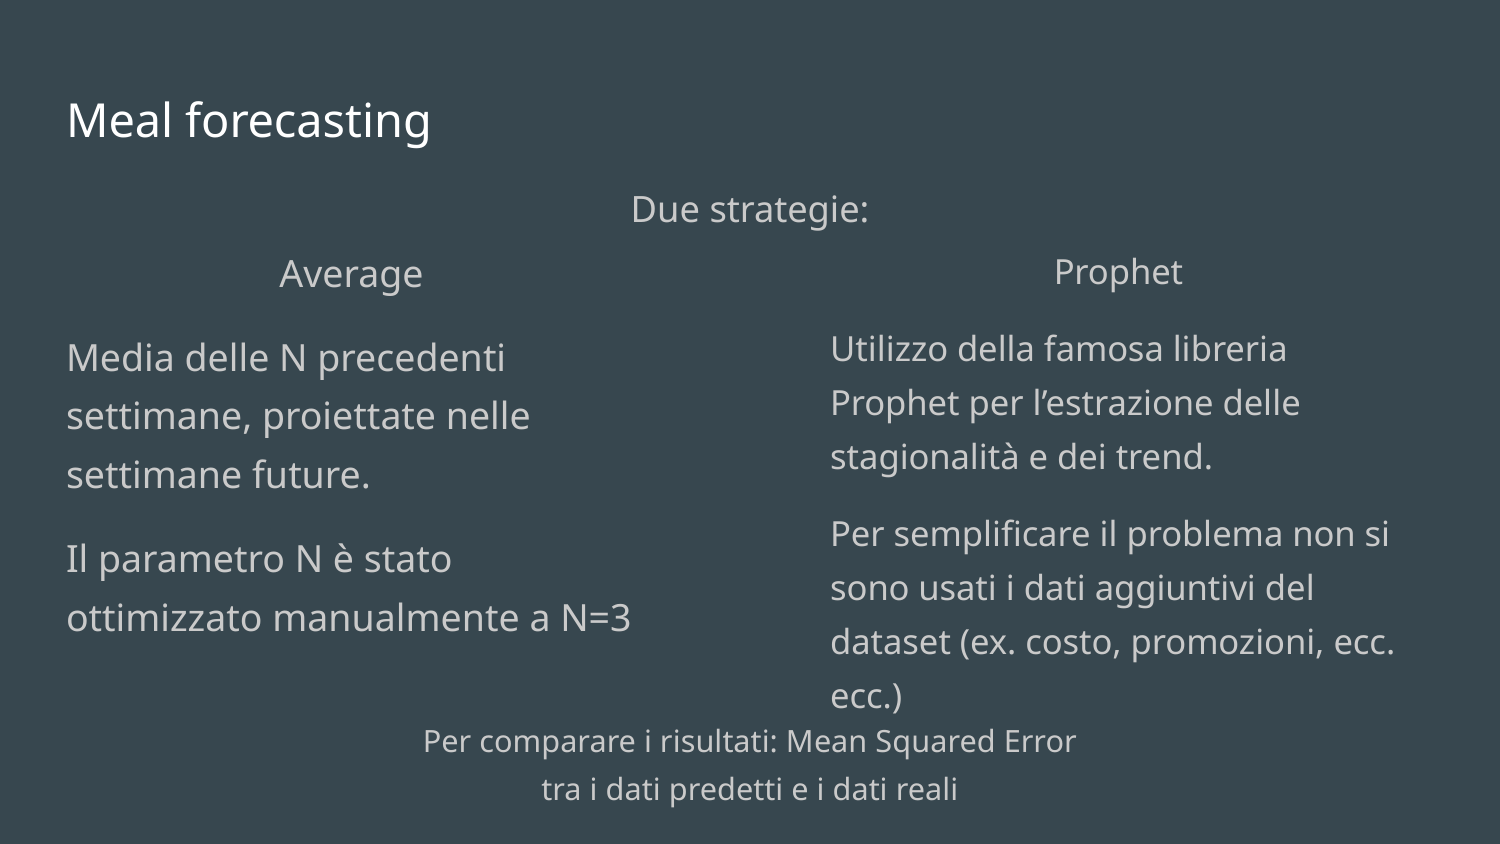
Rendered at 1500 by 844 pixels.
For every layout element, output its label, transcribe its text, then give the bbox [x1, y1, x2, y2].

list Per comparare i risultati: Mean Squared Error tra i dati predetti e i dati reali [162, 698, 1338, 825]
title Meal forecasting [51, 72, 1449, 167]
list Due strategie: [449, 160, 1051, 248]
list Average Media delle N precedenti settimane, proiettate nelle settimane future. Il parametro N è stato ottimizzato manualmente a N=3 [51, 225, 652, 736]
list Prophet Utilizzo della famosa libreria Prophet per l’estrazione delle stagionalità e dei trend. Per semplificare il problema non si sono usati i dati aggiuntivi del dataset (ex. costo, promozioni, ecc. ecc.) [815, 225, 1422, 736]
